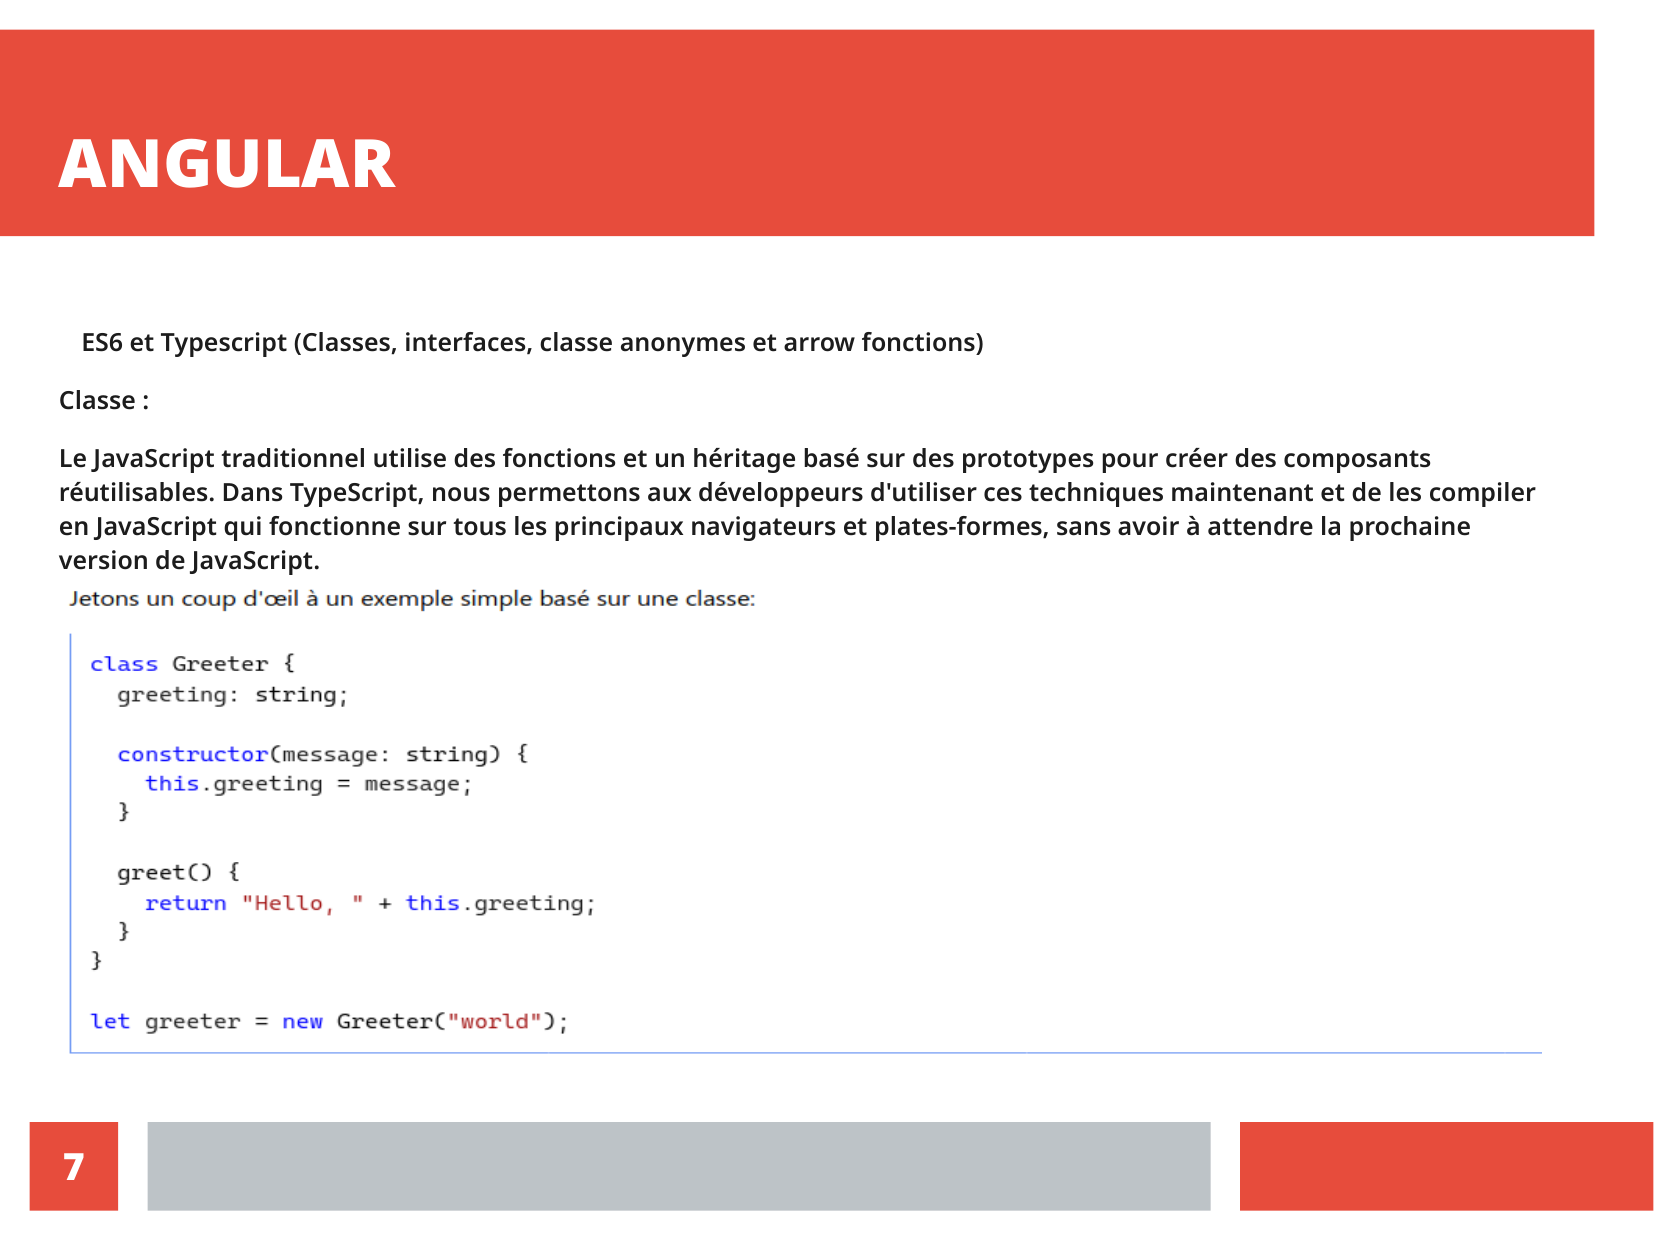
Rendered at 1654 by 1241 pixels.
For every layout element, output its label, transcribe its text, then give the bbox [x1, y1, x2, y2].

list ES6 et Typescript (Classes, interfaces, classe anonymes et arrow fonctions) Classe : Le JavaScript traditionnel utilise des fonctions et un héritage basé sur des prototypes pour créer des composants réutilisables. Dans TypeScript, nous permettons aux développeurs d'utiliser ces techniques maintenant et de les compiler en JavaScript qui fonctionne sur tous les principaux navigateurs et plates-formes, sans avoir à attendre la prochaine version de JavaScript. [59, 324, 1565, 1093]
title ANGULAR [59, 59, 1595, 207]
picture [59, 578, 1542, 1063]
